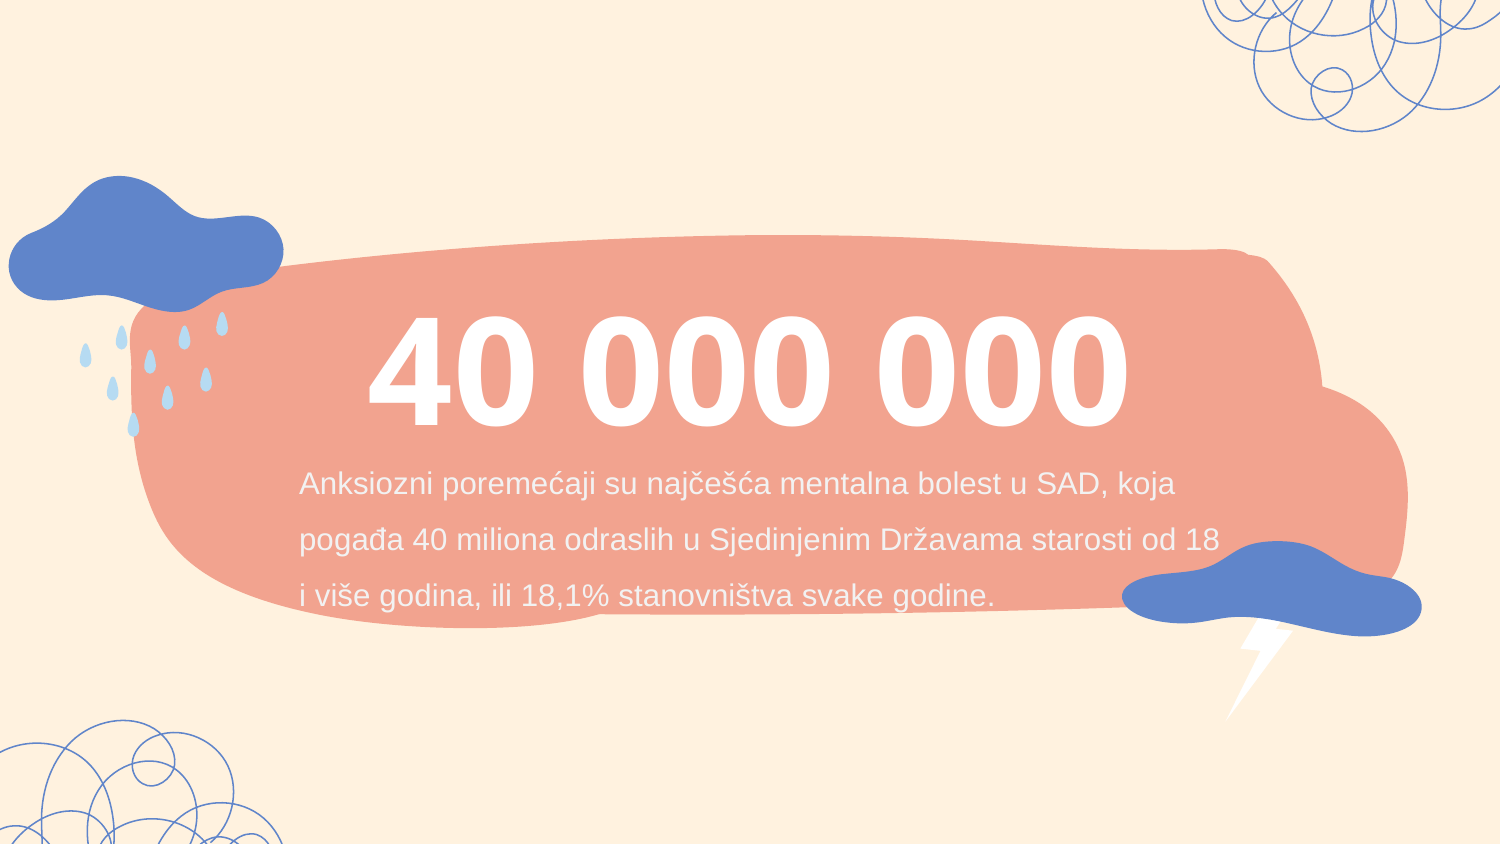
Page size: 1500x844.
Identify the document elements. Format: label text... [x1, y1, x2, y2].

text_box [106, 376, 119, 401]
text_box [200, 367, 212, 392]
text_box [8, 175, 284, 313]
text_box [216, 311, 228, 336]
text_box [144, 349, 156, 374]
text_box [178, 325, 191, 350]
text_box [1122, 541, 1422, 722]
title 40 000 000 [116, 293, 1383, 437]
text_box [161, 385, 174, 410]
text_box [79, 343, 92, 368]
text_box [127, 412, 140, 437]
text_box [115, 325, 128, 350]
subtitle Anksiozni poremećaji su najčešća mentalna bolest u SAD, koja pogađa 40 miliona odraslih u Sjedinjenim Državama starosti od 18 i više godina, ili 18,1% stanovništva svake godine. [284, 490, 1248, 568]
